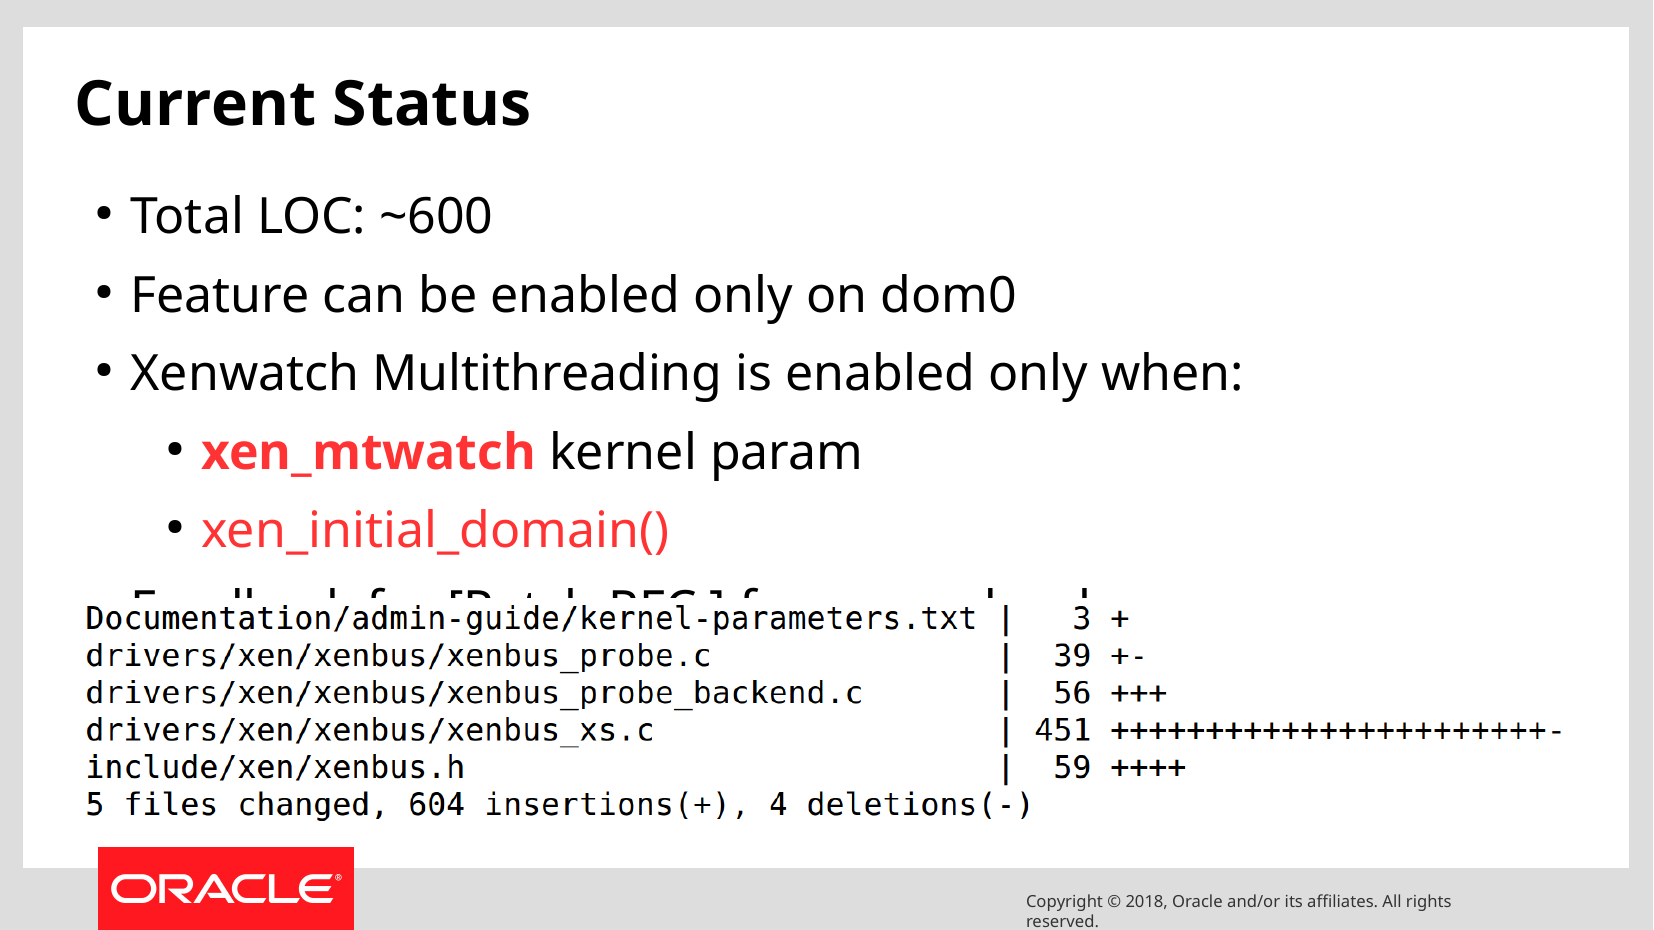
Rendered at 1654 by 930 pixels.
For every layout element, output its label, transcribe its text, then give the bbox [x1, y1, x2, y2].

picture [98, 847, 354, 930]
picture [80, 598, 1569, 825]
text_box Total LOC: ~600 Feature can be enabled only on dom0 Xenwatch Multithreading is enabled only when: xen_mtwatch kernel param xen_initial_domain() Feedback for [Patch RFC ] from xen-devel [80, 162, 1581, 778]
text_box Copyright © 2018, Oracle and/or its affiliates. All rights reserved. [1011, 883, 1534, 918]
text_box Current Status [60, 50, 1629, 151]
text_box [23, 27, 1629, 868]
